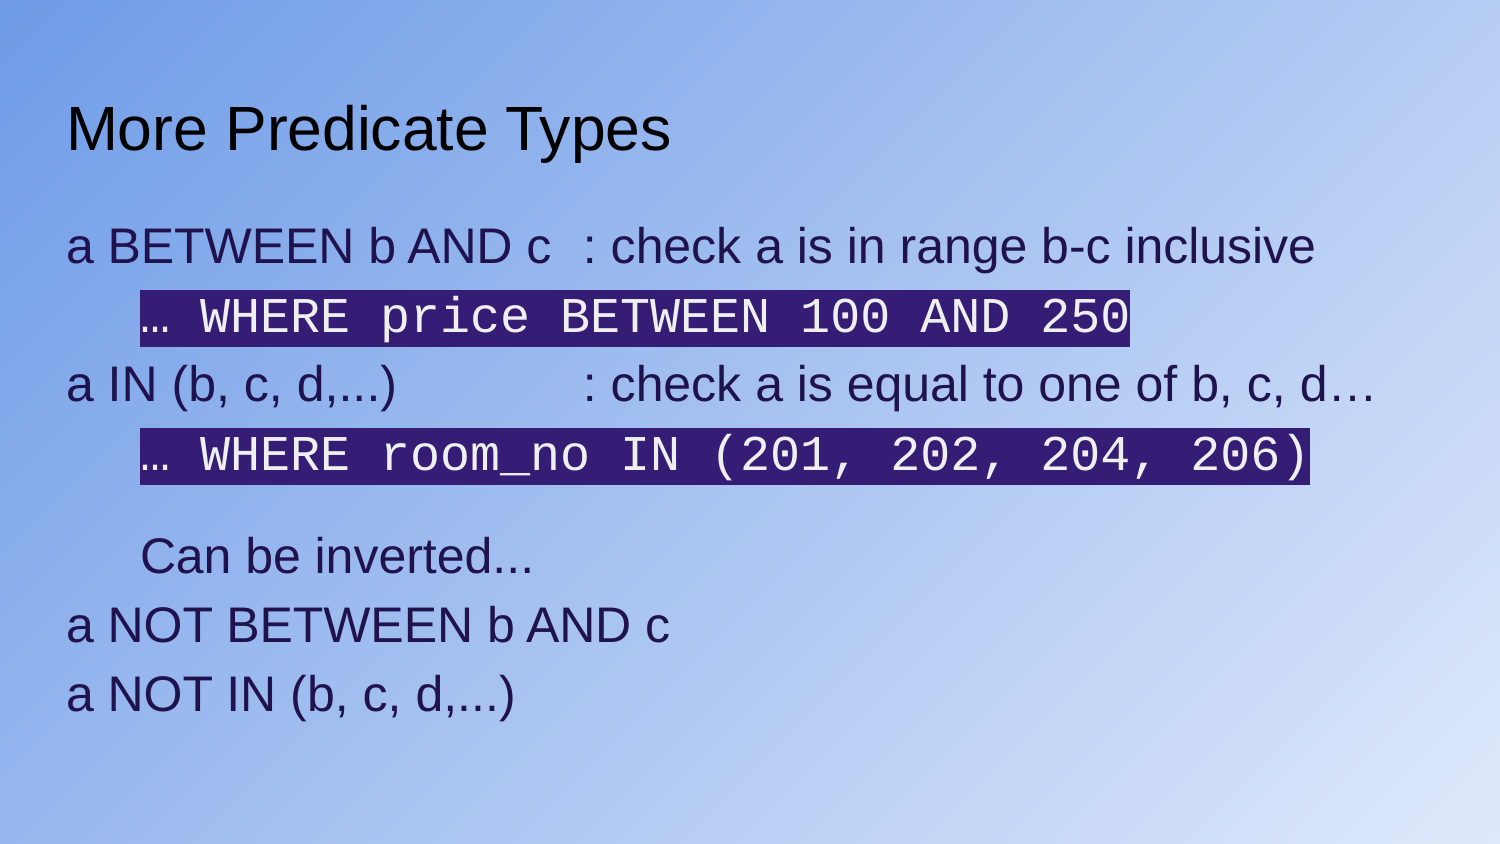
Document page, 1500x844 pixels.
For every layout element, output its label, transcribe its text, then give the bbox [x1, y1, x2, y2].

title More Predicate Types [51, 72, 1449, 167]
list a BETWEEN b AND c : check a is in range b-c inclusive … WHERE price BETWEEN 100 AND 250 a IN (b, c, d,...) : check a is equal to one of b, c, d… … WHERE room_no IN (201, 202, 204, 206) Can be inverted... a NOT BETWEEN b AND c a NOT IN (b, c, d,...) [51, 189, 1449, 750]
